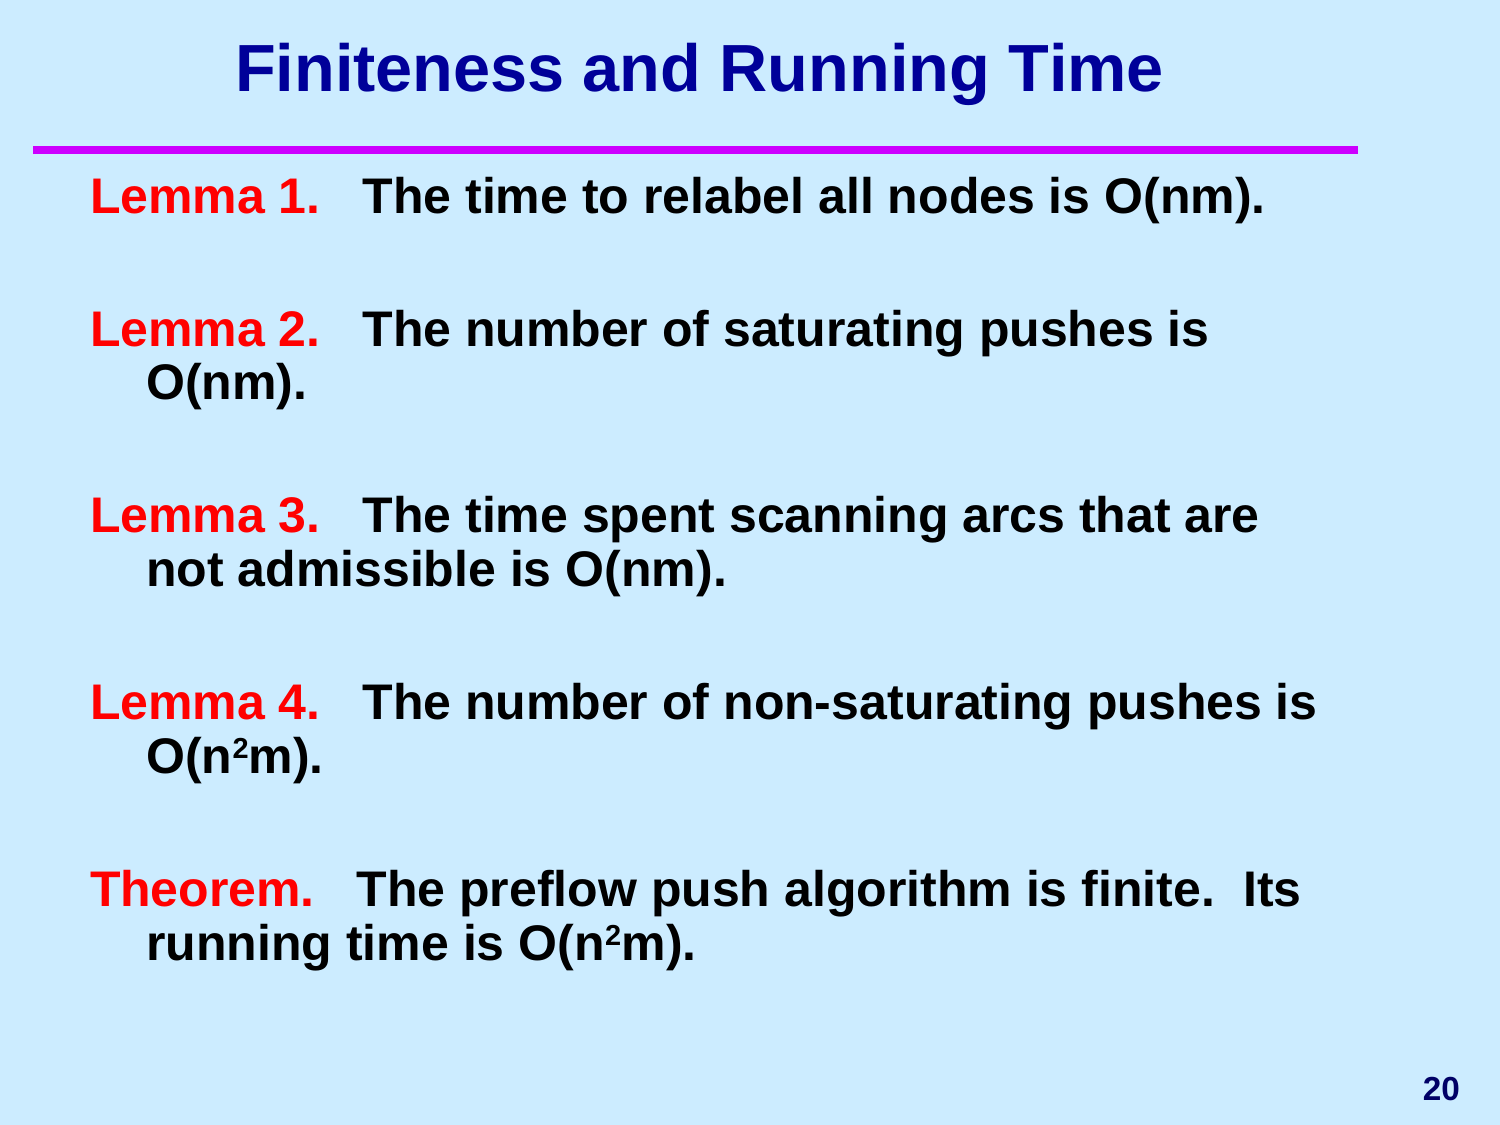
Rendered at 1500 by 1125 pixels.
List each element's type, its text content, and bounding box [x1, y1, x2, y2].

text_box <number> [1187, 1050, 1476, 1125]
title Finiteness and Running Time [62, 24, 1338, 113]
list Lemma 1. The time to relabel all nodes is O(nm). Lemma 2. The number of saturating pushes is O(nm). Lemma 3. The time spent scanning arcs that are not admissible is O(nm). Lemma 4. The number of non-saturating pushes is O(n2m). Theorem. The preflow push algorithm is finite. Its running time is O(n2m). [74, 162, 1343, 1000]
